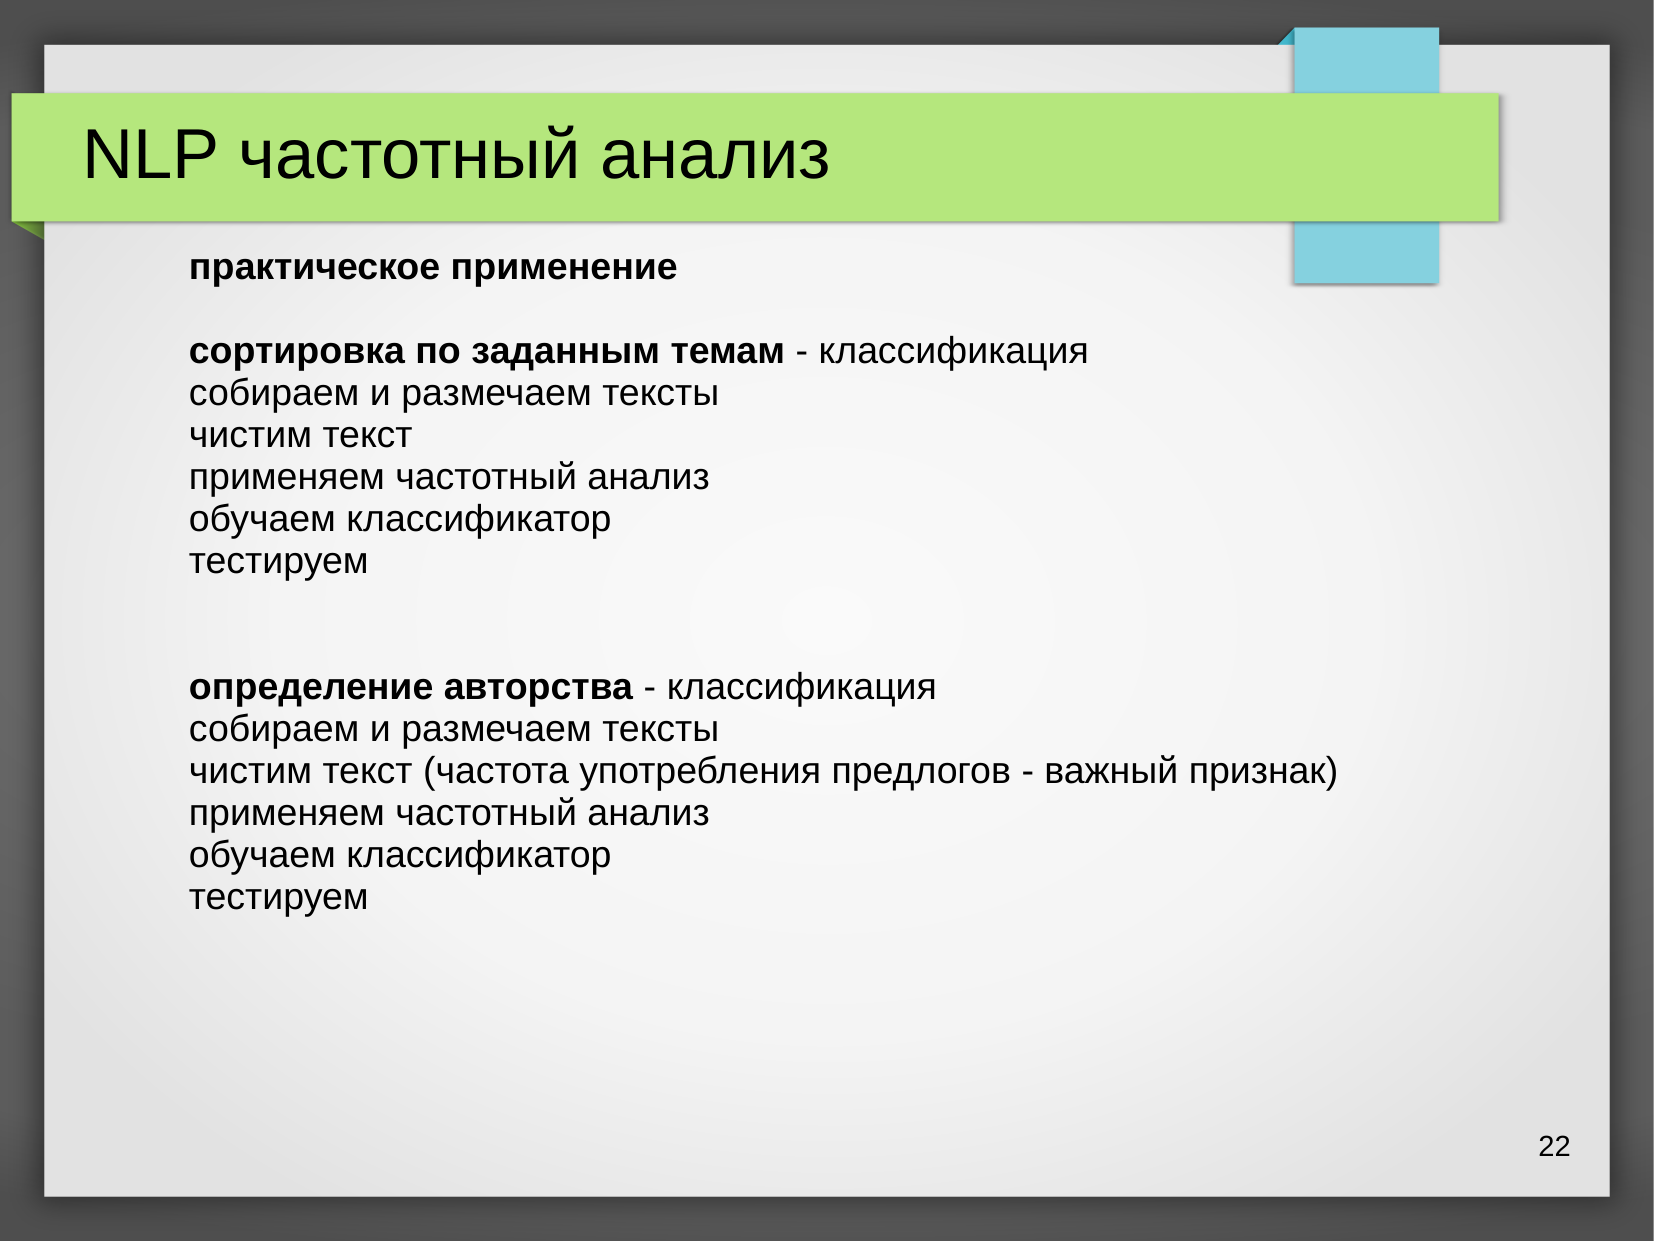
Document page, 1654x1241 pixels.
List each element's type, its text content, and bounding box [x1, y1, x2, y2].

text_box практическое применение сортировка по заданным темам - классификация собираем и размечаем тексты чистим текст применяем частотный анализ обучаем классификатор тестируем определение авторства - классификация собираем и размечаем тексты чистим текст (частота употребления предлогов - важный признак) применяем частотный анализ обучаем классификатор тестируем [188, 245, 1477, 1071]
picture [0, 0, 1654, 1241]
title NLP частотный анализ [82, 113, 1406, 194]
